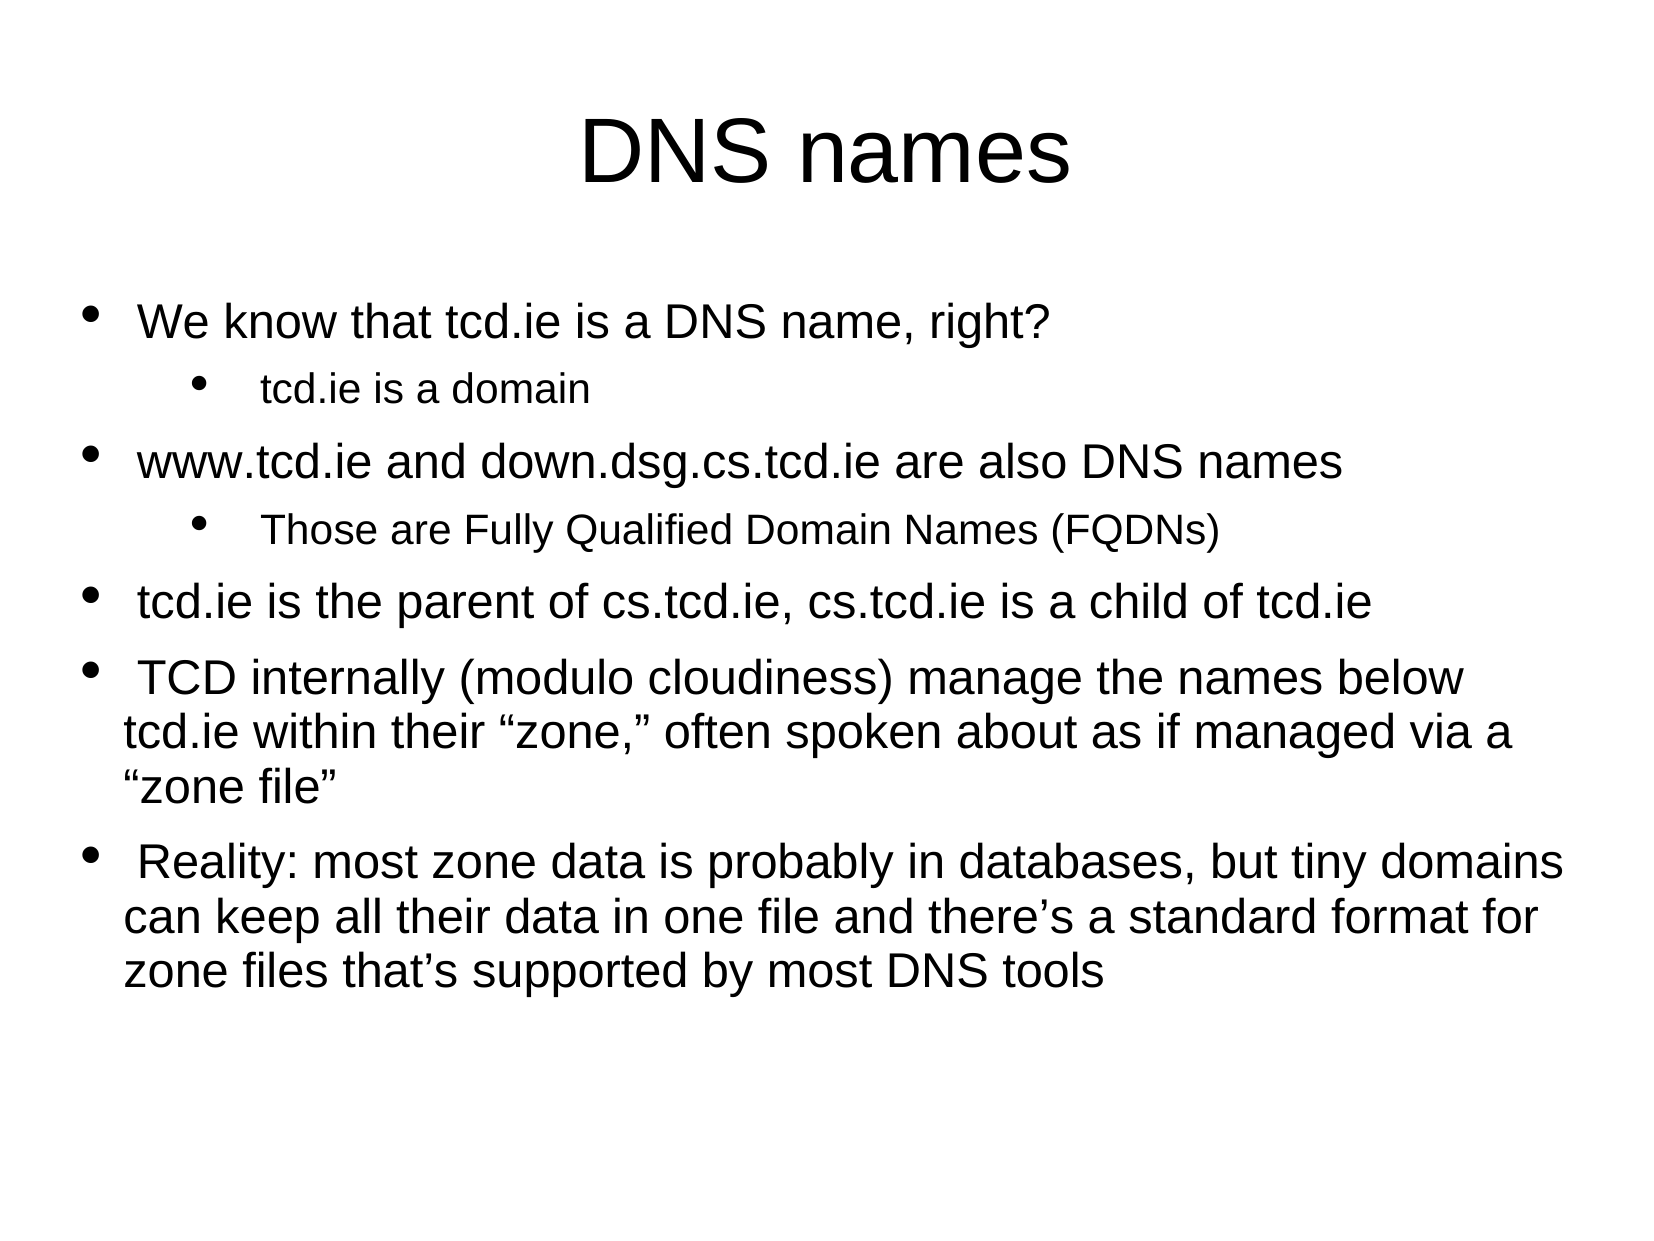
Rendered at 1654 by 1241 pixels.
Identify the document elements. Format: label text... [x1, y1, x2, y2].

title DNS names [82, 49, 1569, 255]
list We know that tcd.ie is a DNS name, right? tcd.ie is a domain www.tcd.ie and down.dsg.cs.tcd.ie are also DNS names Those are Fully Qualified Domain Names (FQDNs) tcd.ie is the parent of cs.tcd.ie, cs.tcd.ie is a child of tcd.ie TCD internally (modulo cloudiness) manage the names below tcd.ie within their “zone,” often spoken about as if managed via a “zone file” Reality: most zone data is probably in databases, but tiny domains can keep all their data in one file and there’s a standard format for zone files that’s supported by most DNS tools [82, 290, 1569, 1008]
